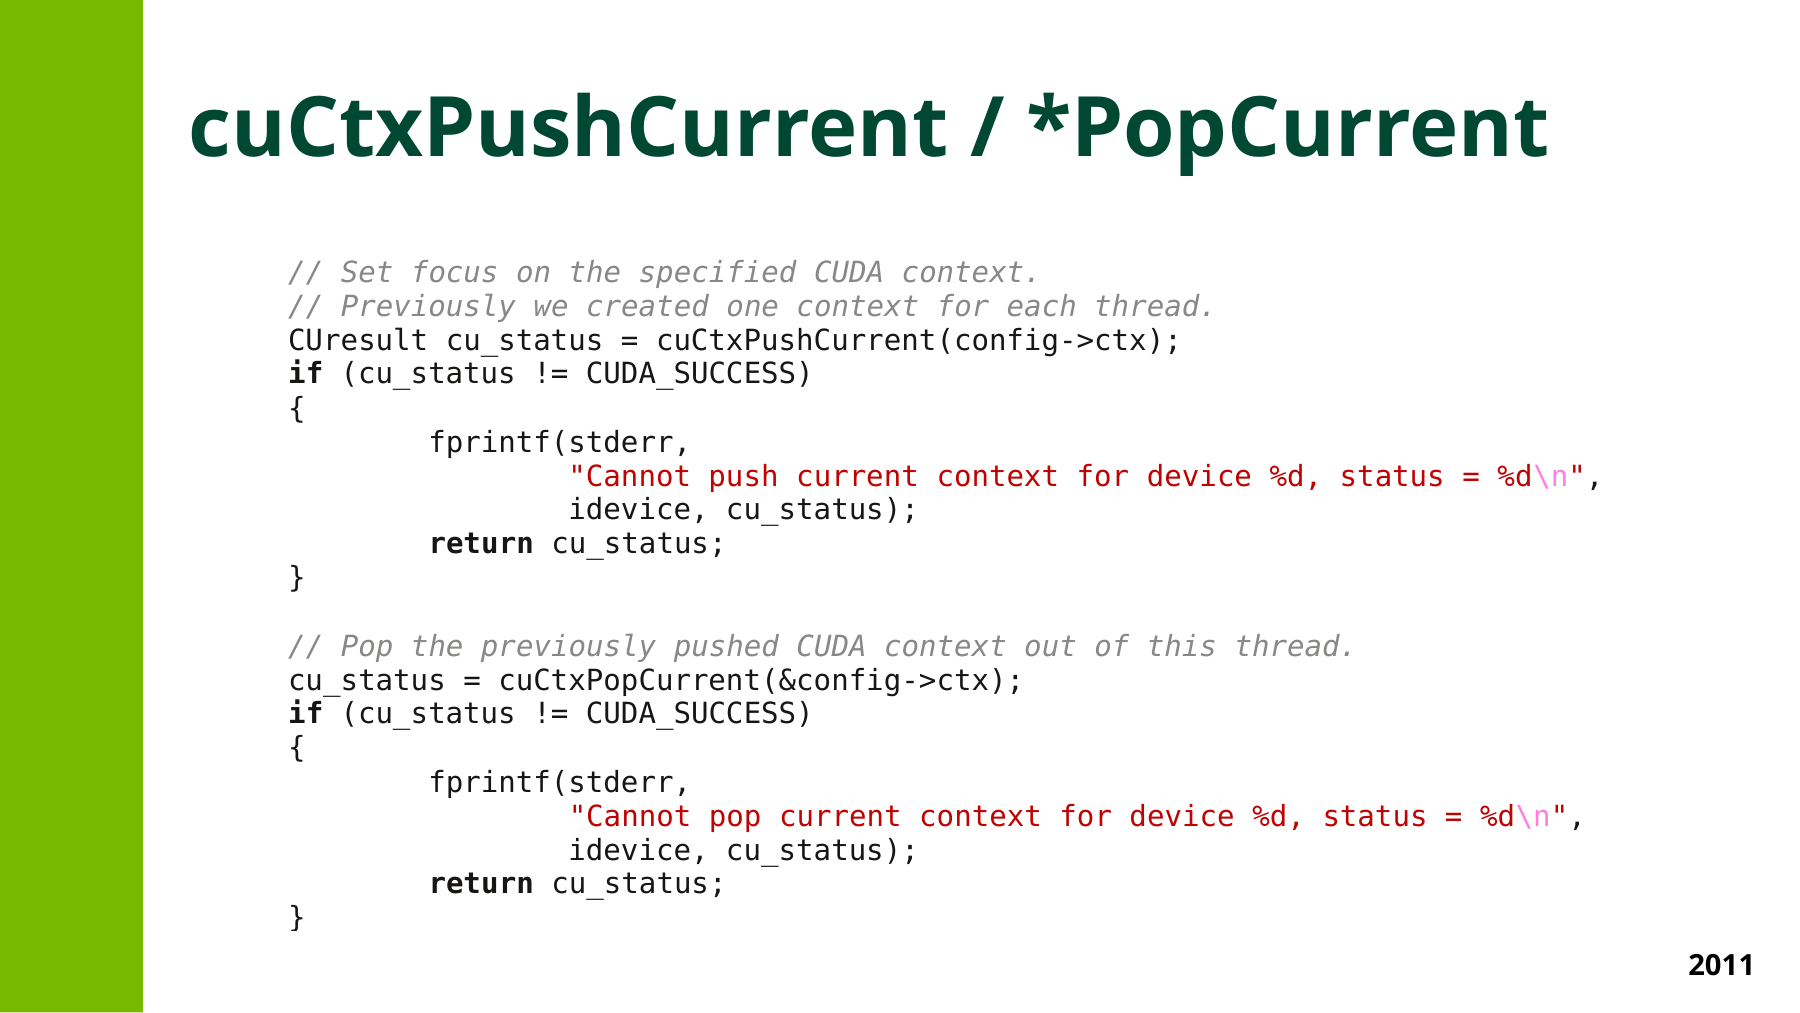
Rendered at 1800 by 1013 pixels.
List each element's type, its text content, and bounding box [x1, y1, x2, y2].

title cuCtxPushCurrent / *PopCurrent [188, 40, 1733, 211]
chart [146, 255, 1732, 931]
